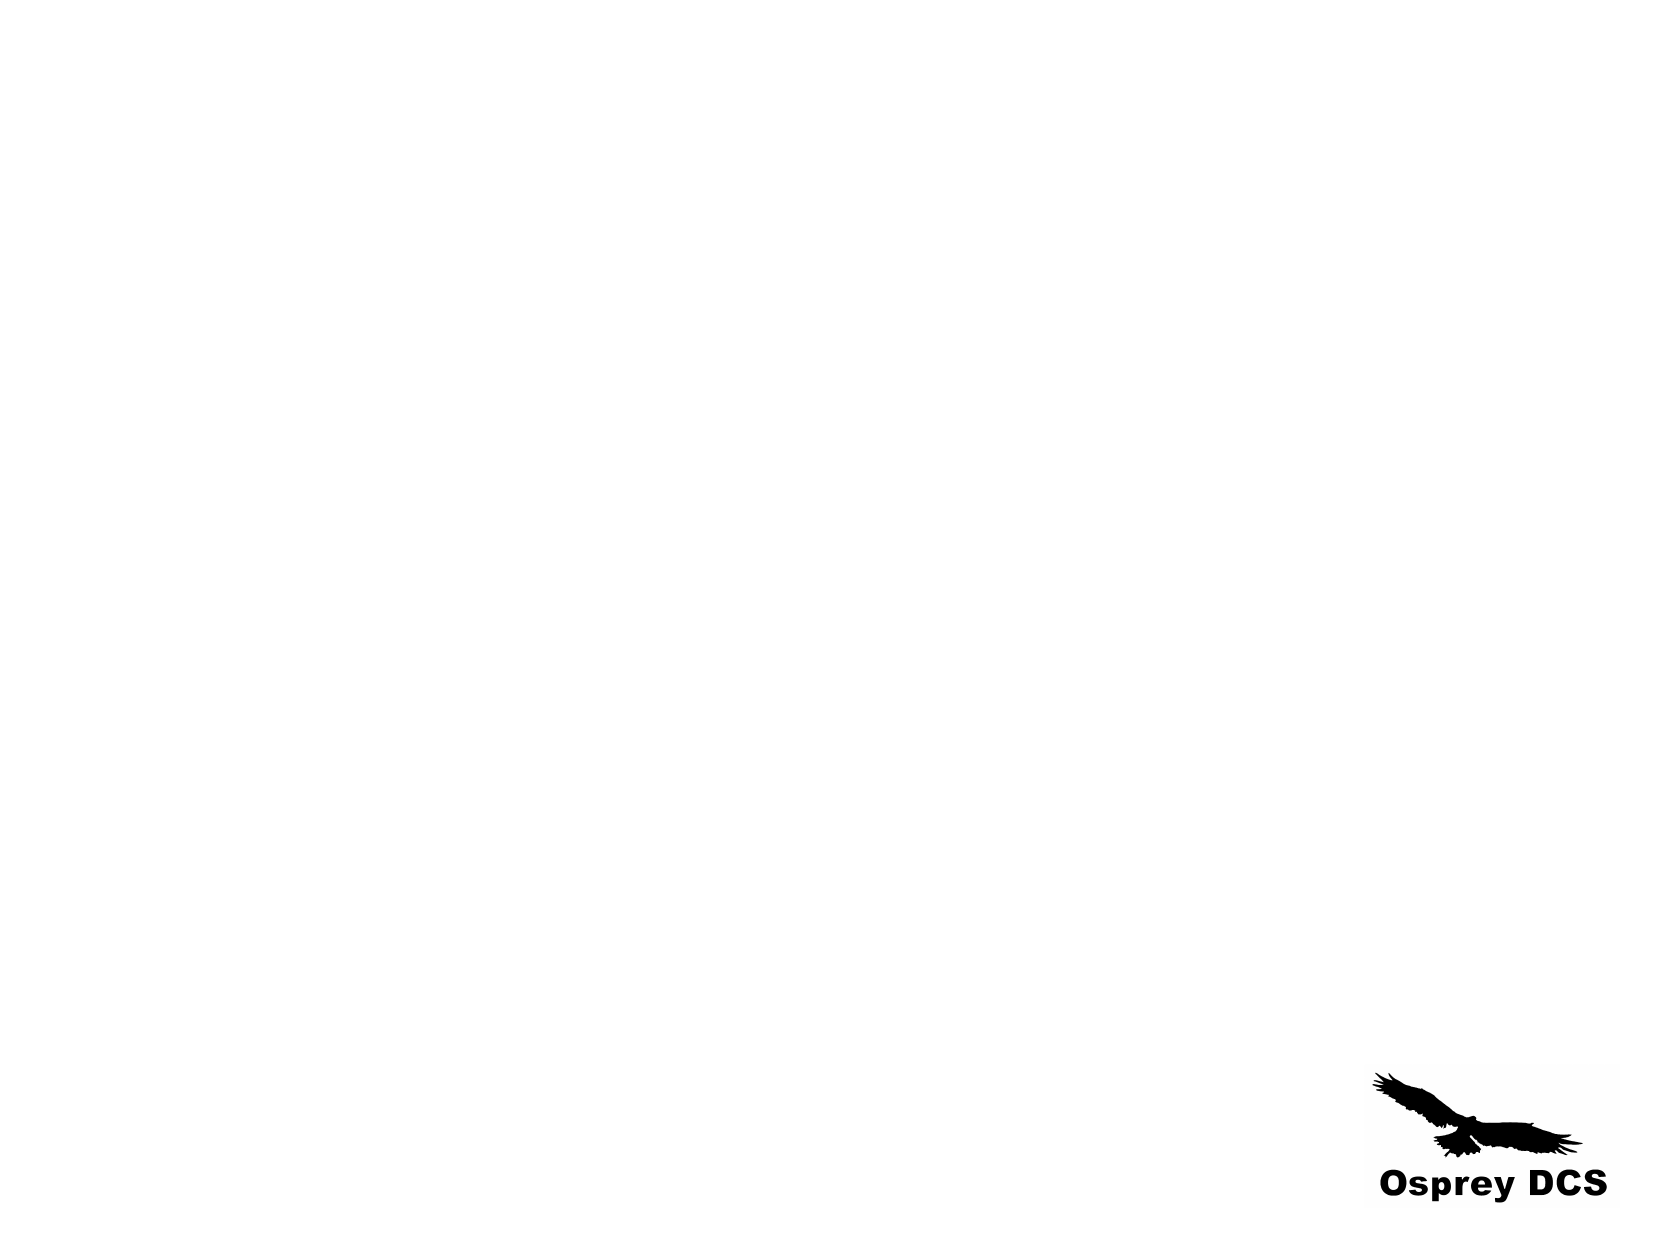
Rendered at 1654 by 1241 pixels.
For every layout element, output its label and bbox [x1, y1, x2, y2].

picture [1364, 1064, 1620, 1208]
